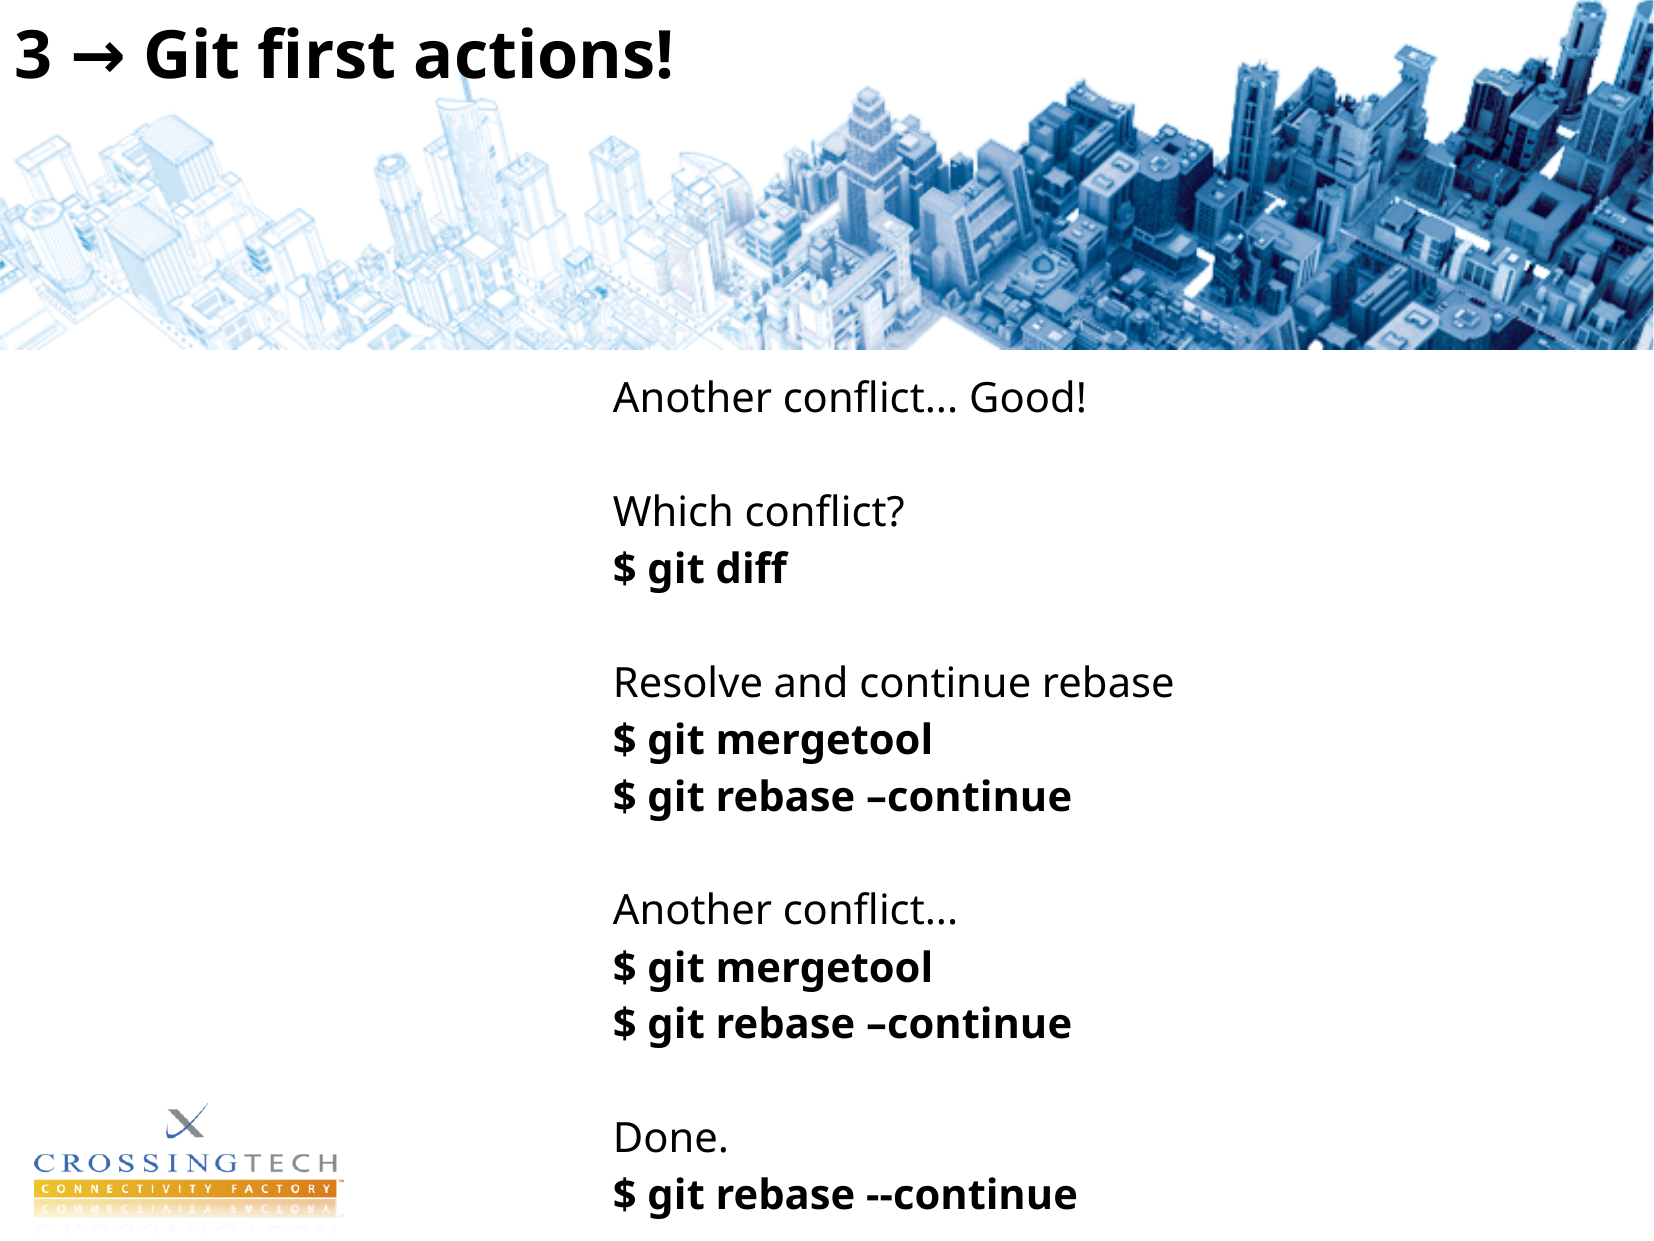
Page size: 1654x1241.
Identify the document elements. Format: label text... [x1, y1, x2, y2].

text_box 3 → Git first actions! [0, 0, 913, 93]
text_box Another conflict... Good! Which conflict? $ git diff Resolve and continue rebase $ git mergetool $ git rebase –continue Another conflict... $ git mergetool $ git rebase –continue Done. $ git rebase --continue [598, 360, 1306, 1103]
picture [0, 0, 1654, 350]
picture [34, 1103, 344, 1237]
